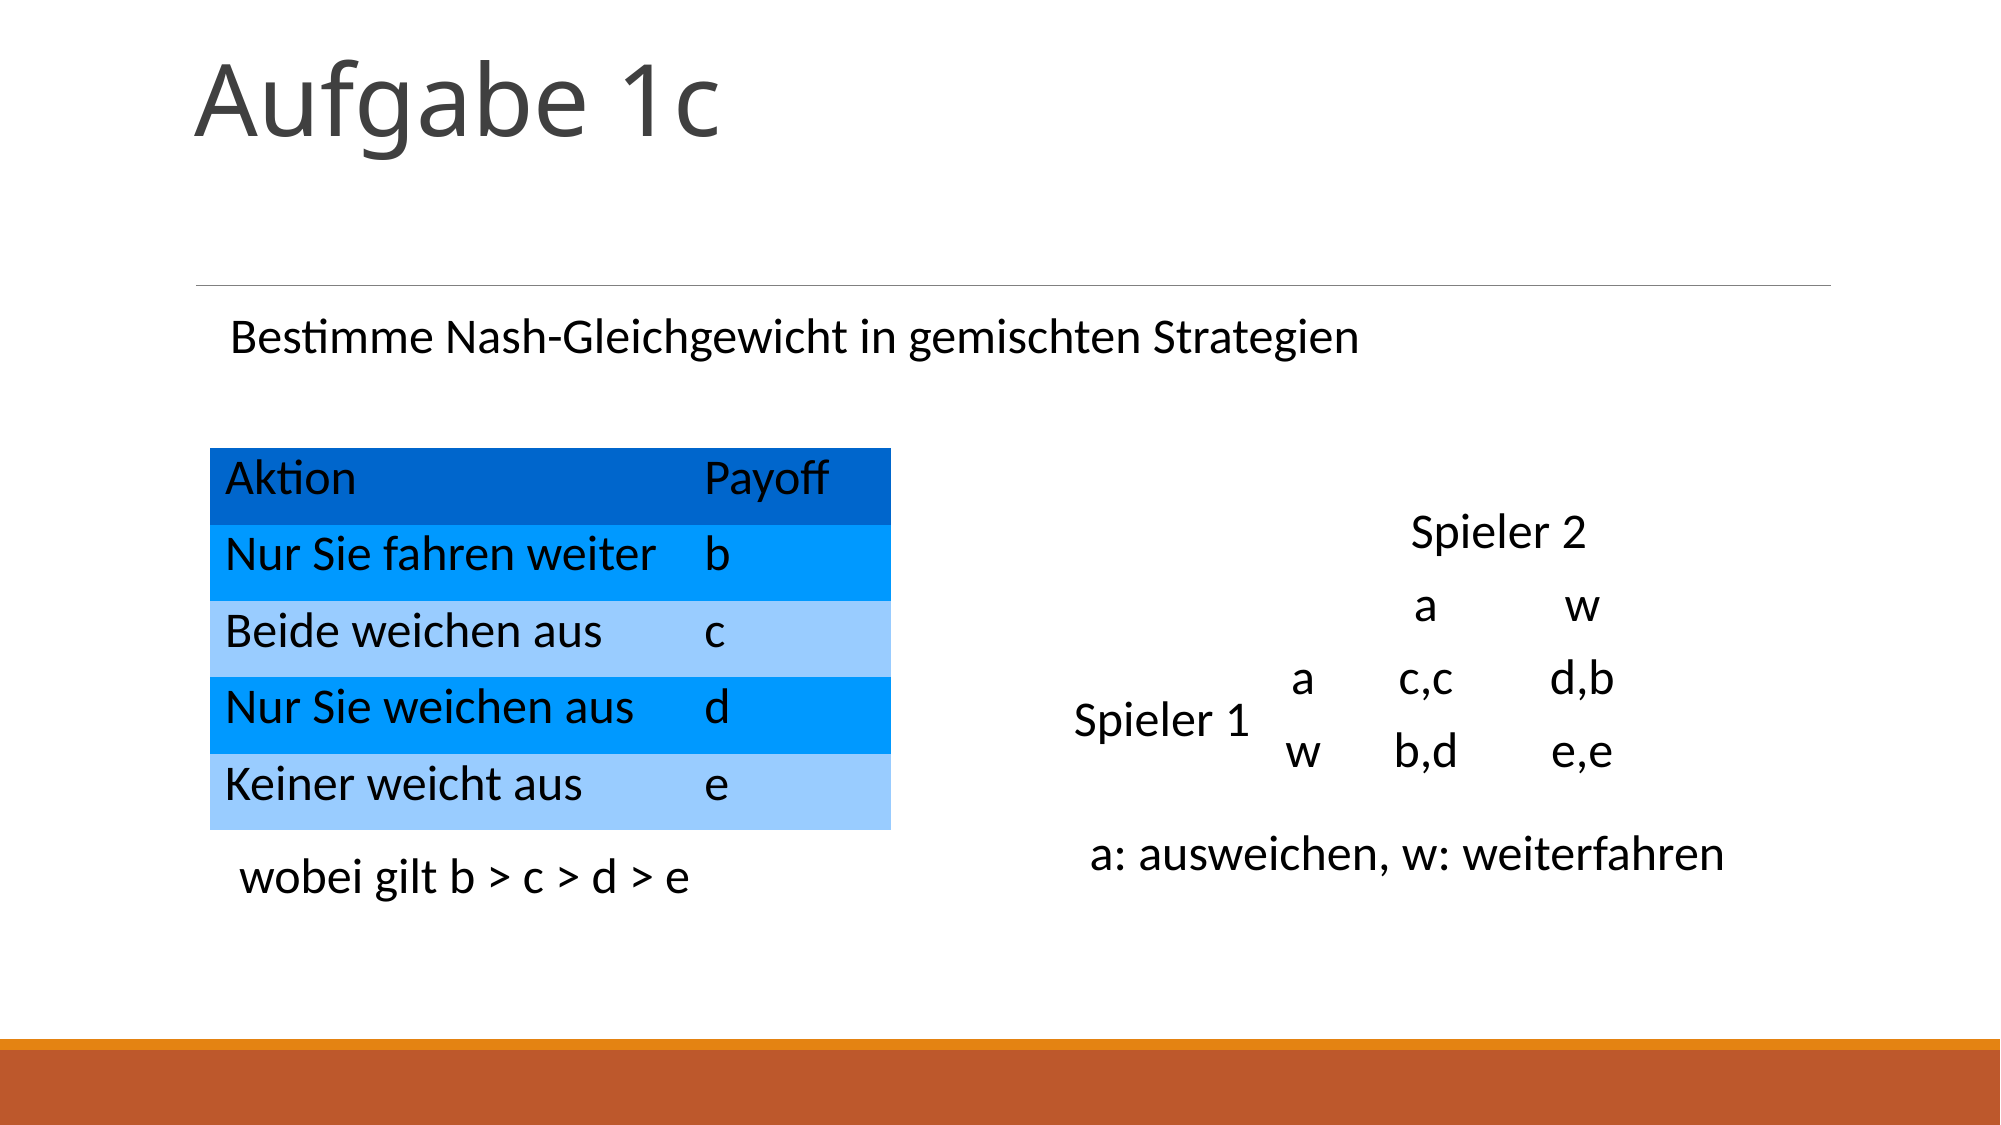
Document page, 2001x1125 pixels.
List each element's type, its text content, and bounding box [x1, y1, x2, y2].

text_box wobei gilt b > c > d > e [224, 850, 733, 957]
text_box Bestimme Nash-Gleichgewicht in gemischten Strategien [179, 302, 1830, 963]
table_cell Nur Sie fahren weiter [210, 525, 690, 601]
table_cell b,d [1343, 723, 1509, 796]
text_box a: ausweichen, w: weiterfahren [1074, 826, 1878, 958]
table_header Payoff [690, 448, 891, 525]
table_cell d [690, 677, 891, 754]
table_cell e,e [1509, 723, 1655, 796]
table_cell Spieler 1 [1068, 650, 1264, 796]
table_cell w [1264, 723, 1343, 796]
table_cell c [690, 601, 891, 677]
table_cell b [690, 525, 891, 601]
table_cell e [690, 754, 891, 830]
table_cell d,b [1509, 650, 1655, 723]
table_cell a [1343, 578, 1509, 650]
table_cell Nur Sie weichen aus [210, 677, 690, 754]
table_cell w [1509, 578, 1655, 650]
title Aufgabe 1c [179, 47, 1830, 286]
table_cell Beide weichen aus [210, 601, 690, 677]
table_header Aktion [210, 448, 690, 525]
table_cell c,c [1343, 650, 1509, 723]
table_header [1068, 505, 1343, 650]
table_header Spieler 2 [1343, 505, 1655, 578]
table_cell a [1264, 650, 1343, 723]
table_cell Keiner weicht aus [210, 754, 690, 830]
